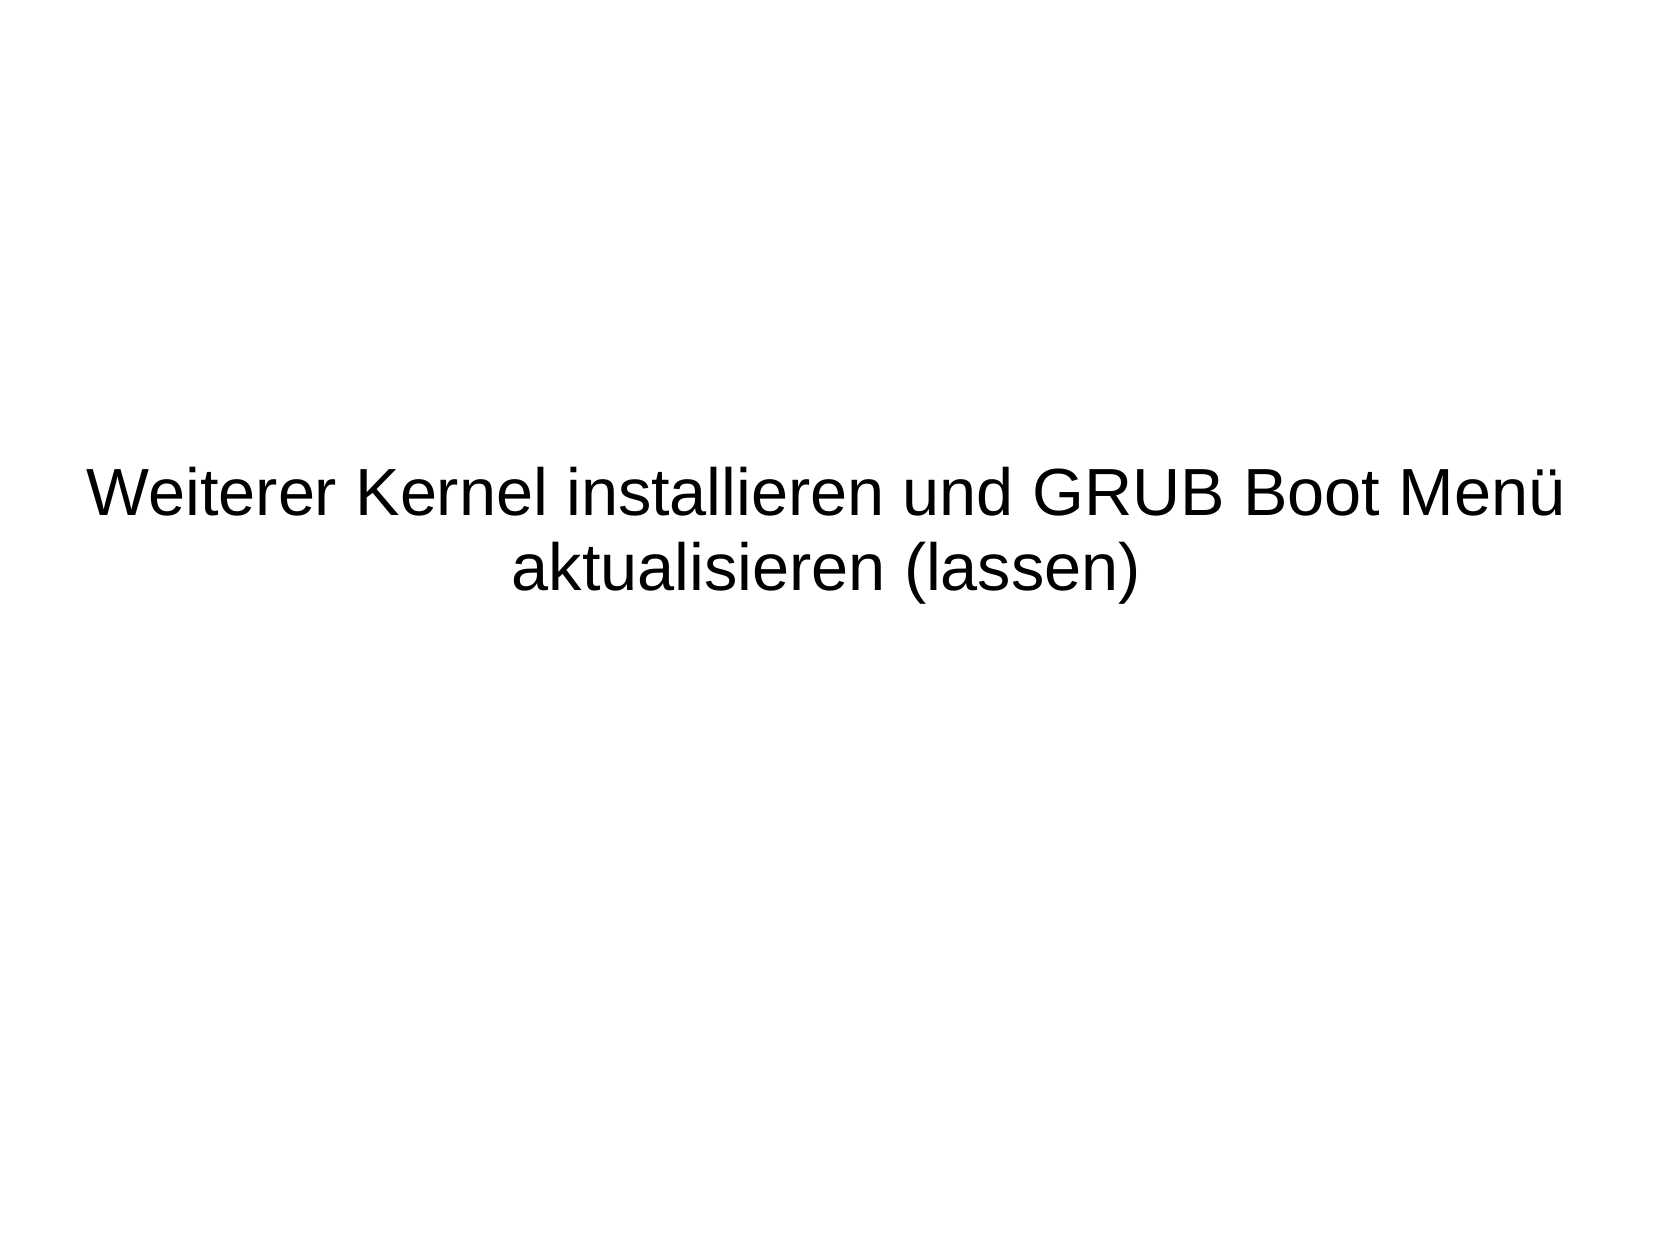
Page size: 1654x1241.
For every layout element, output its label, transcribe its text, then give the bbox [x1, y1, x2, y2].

subtitle Weiterer Kernel installieren und GRUB Boot Menü aktualisieren (lassen) [82, 49, 1571, 1010]
